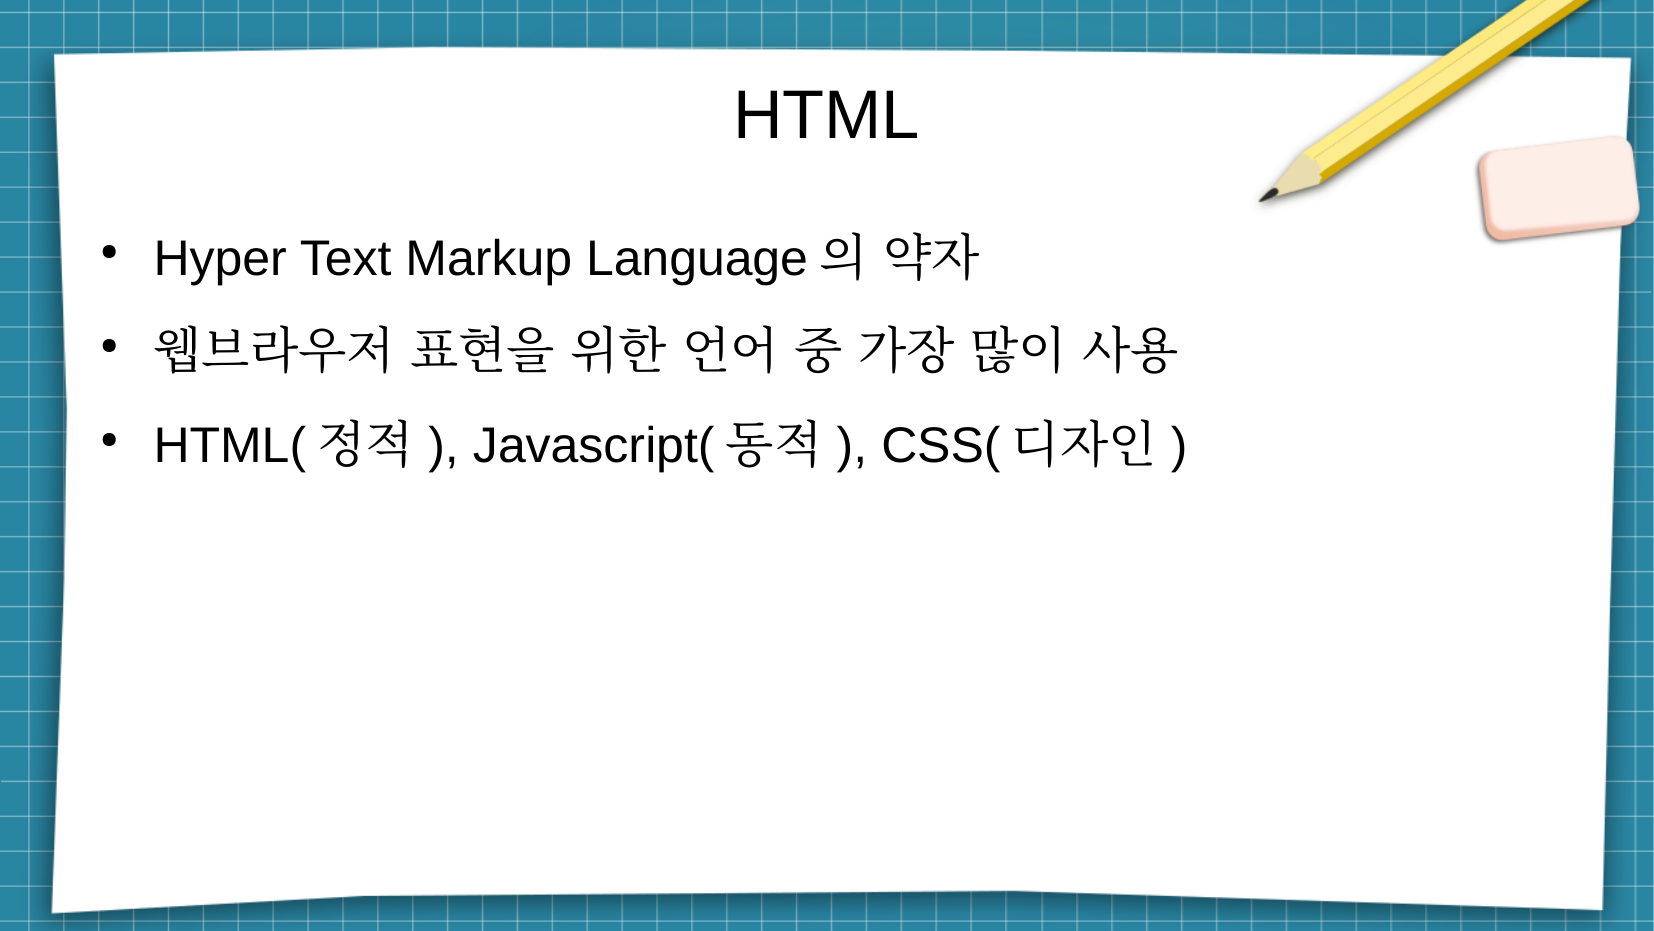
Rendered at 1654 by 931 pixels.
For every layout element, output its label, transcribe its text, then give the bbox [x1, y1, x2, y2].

title HTML [82, 37, 1571, 193]
picture [0, 0, 1654, 931]
list Hyper Text Markup Language의 약자 웹브라우저 표현을 위한 언어 중 가장 많이 사용 HTML(정적), Javascript(동적), CSS(디자인) [82, 217, 1571, 758]
